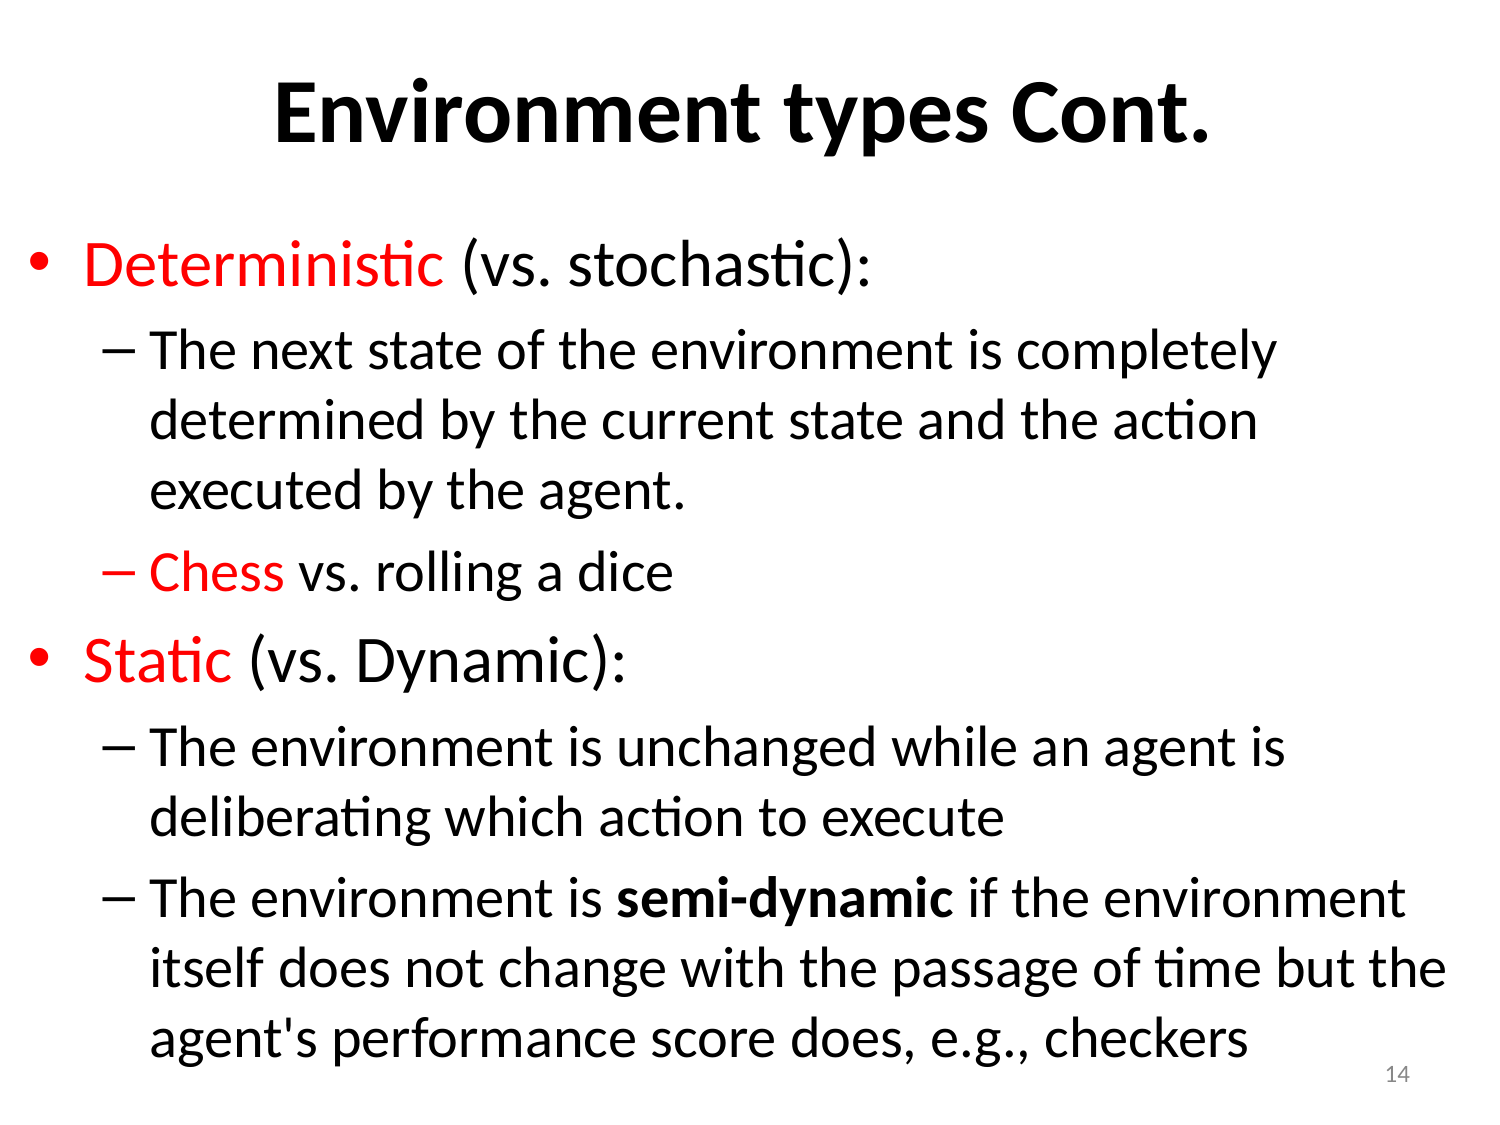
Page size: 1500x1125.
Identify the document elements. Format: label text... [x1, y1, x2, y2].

slide_number <number> [1074, 1042, 1425, 1103]
list Deterministic (vs. stochastic): The next state of the environment is completely determined by the current state and the action executed by the agent. Chess vs. rolling a dice Static (vs. Dynamic): The environment is unchanged while an agent is deliberating which action to execute The environment is semi-dynamic if the environment itself does not change with the passage of time but the agent's performance score does, e.g., checkers [12, 212, 1475, 1125]
title Environment types Cont. [12, 12, 1475, 200]
